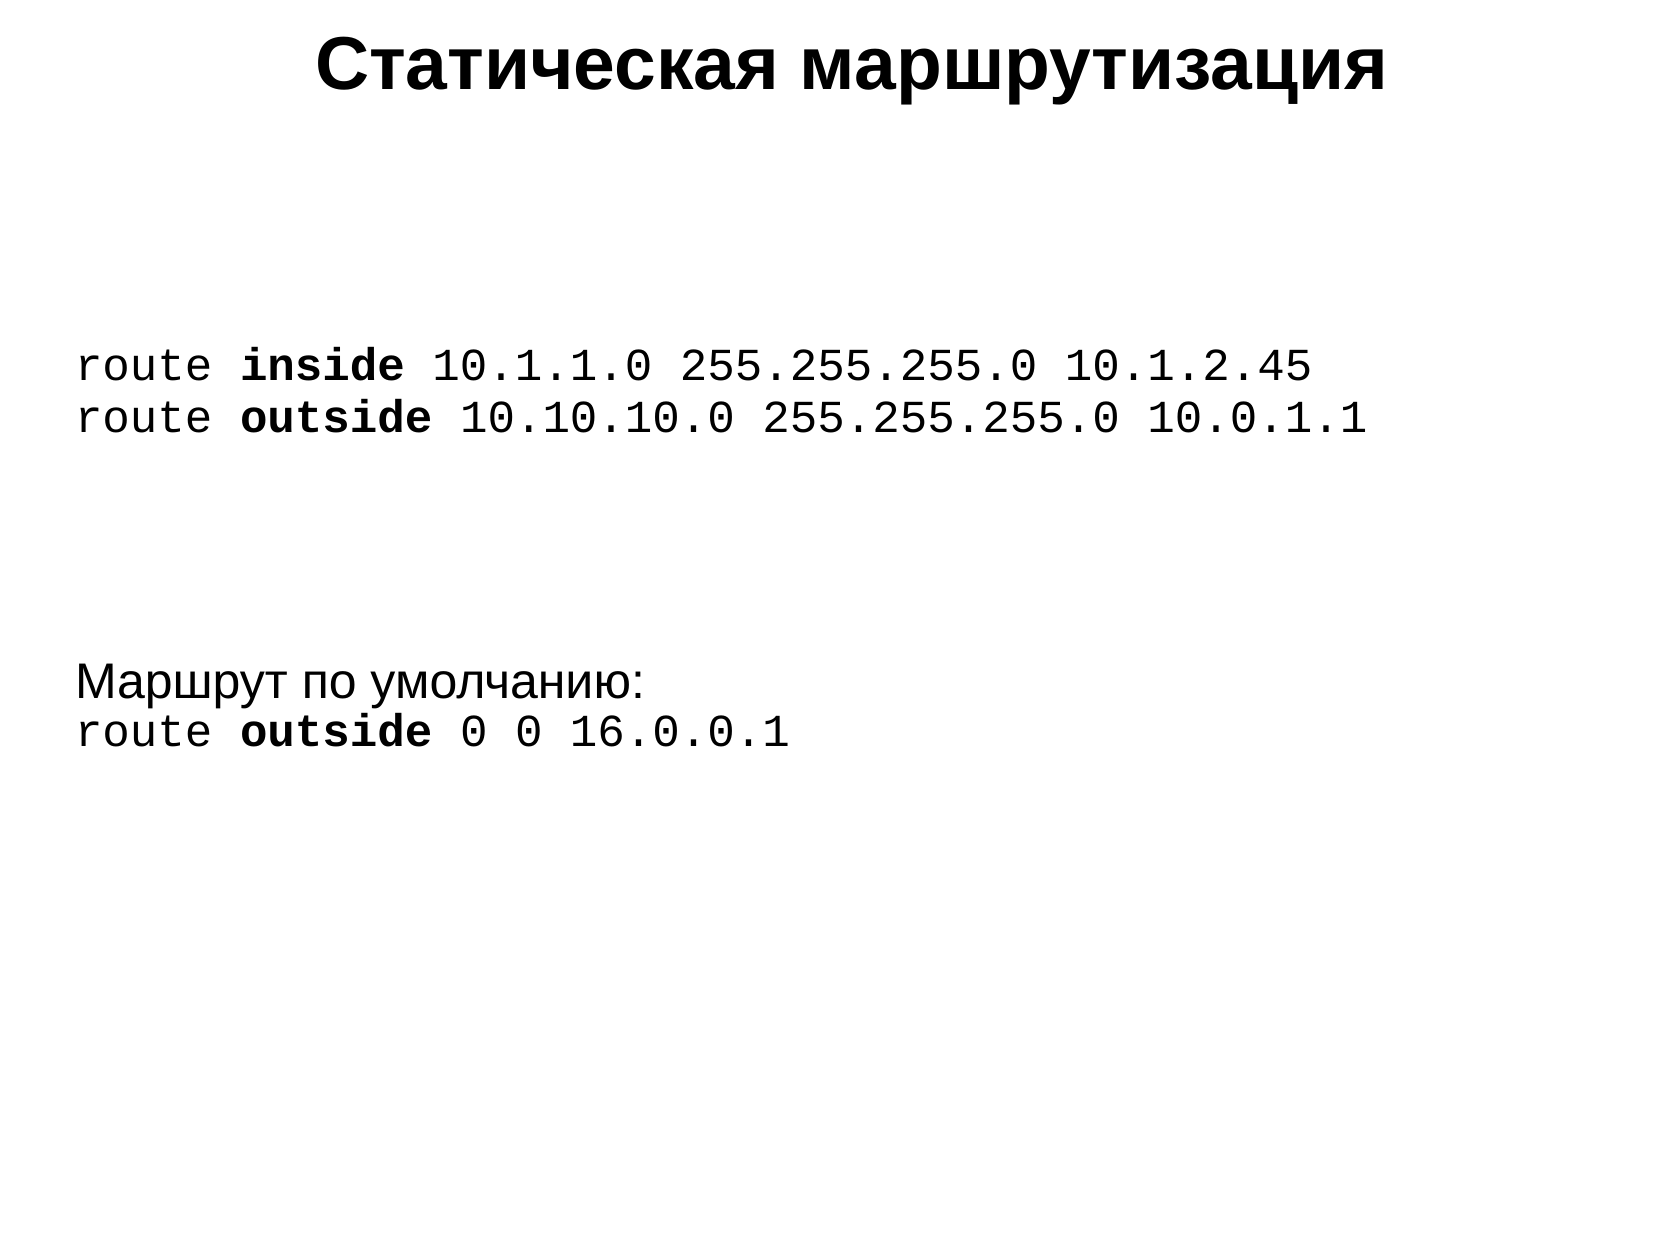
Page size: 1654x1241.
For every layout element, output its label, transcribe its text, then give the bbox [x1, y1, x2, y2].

text_box Статическая маршрутизация [64, 37, 1613, 113]
list route inside 10.1.1.0 255.255.255.0 10.1.2.45 route outside 10.10.10.0 255.255.255.0 10.0.1.1 Маршрут по умолчанию: route outside 0 0 16.0.0.1 [75, 187, 1613, 1088]
